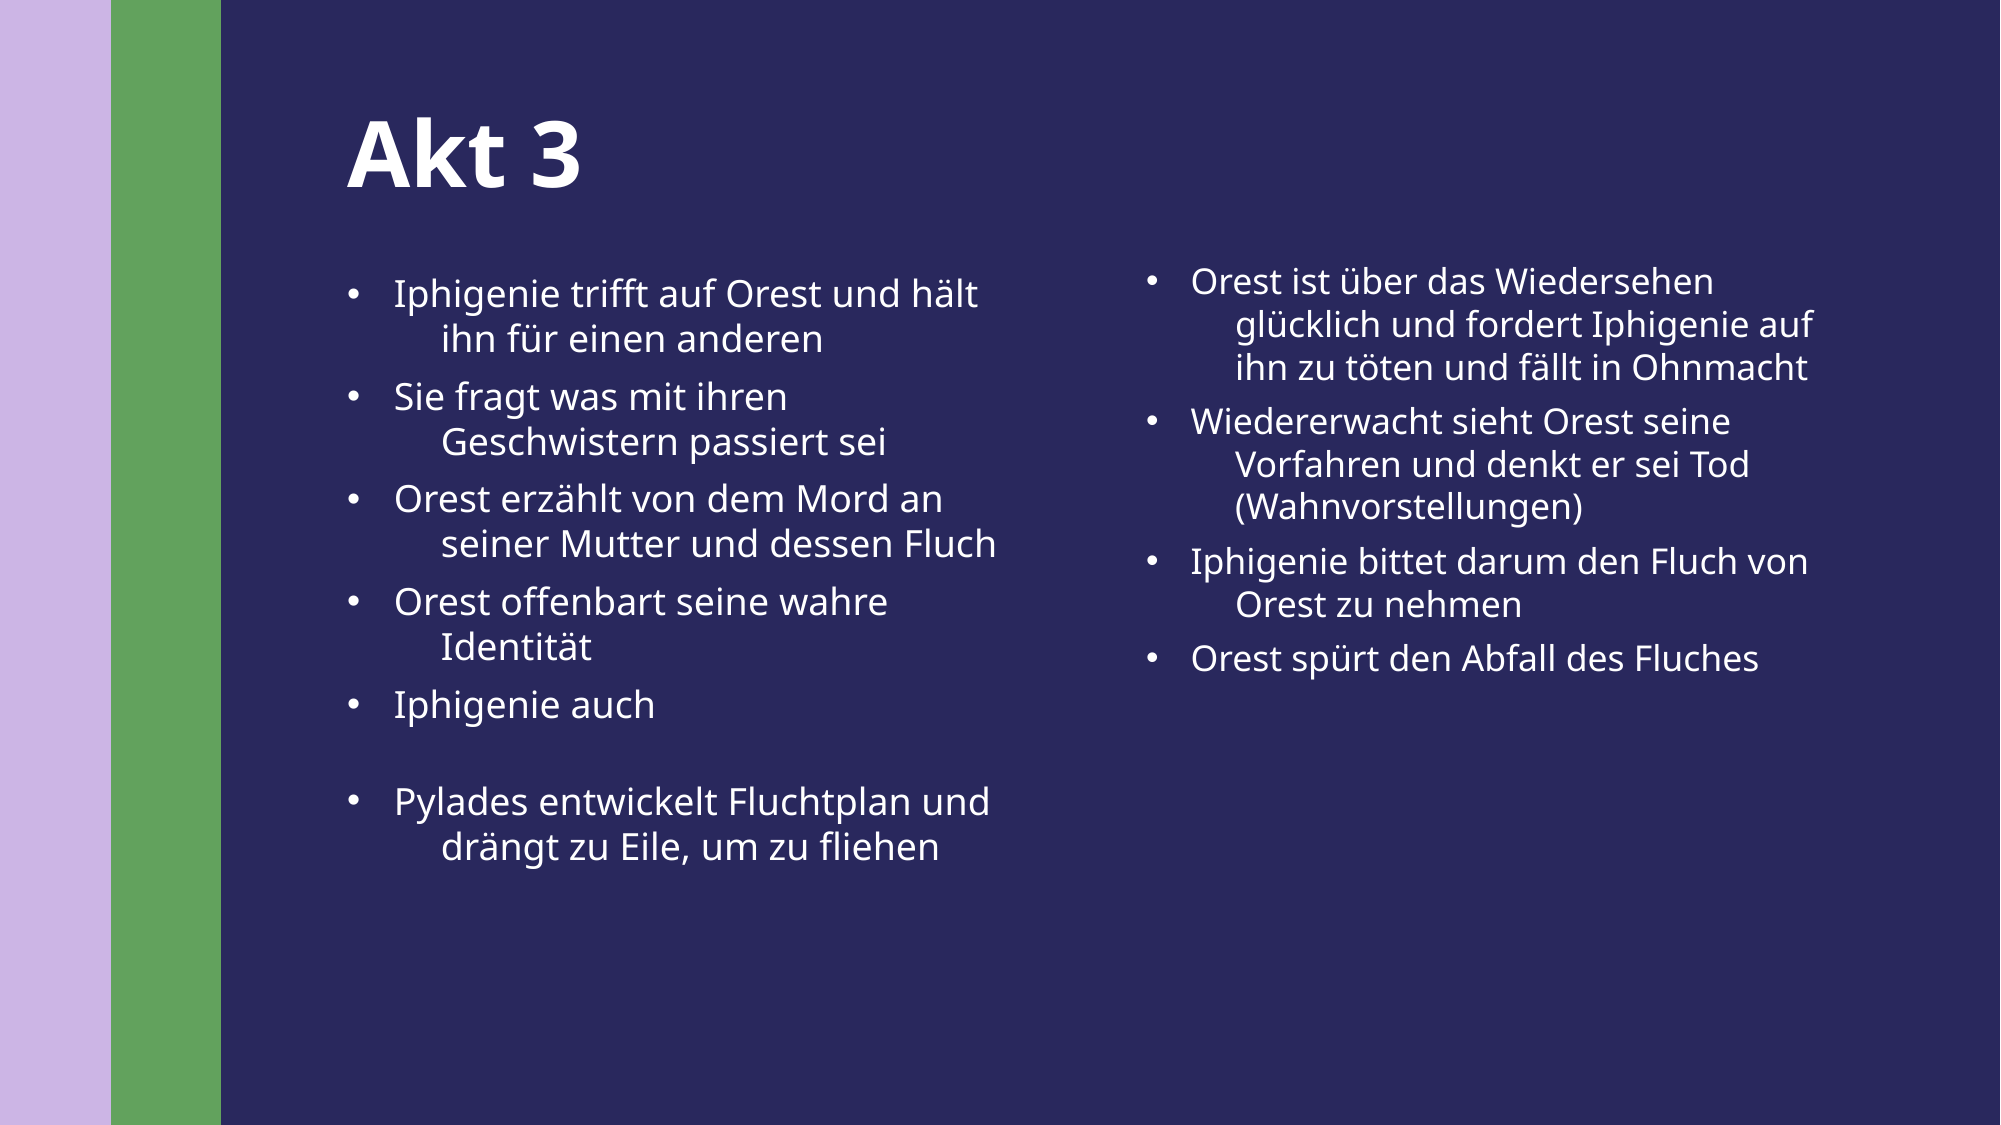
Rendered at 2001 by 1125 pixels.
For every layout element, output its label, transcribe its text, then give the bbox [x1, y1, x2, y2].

list Orest ist über das Wiedersehen glücklich und fordert Iphigenie auf ihn zu töten und fällt in Ohnmacht Wiedererwacht sieht Orest seine Vorfahren und denkt er sei Tod (Wahnvorstellungen) Iphigenie bittet darum den Fluch von Orest zu nehmen Orest spürt den Abfall des Fluches [1131, 251, 1843, 713]
list Iphigenie trifft auf Orest und hält ihn für einen anderen Sie fragt was mit ihren Geschwistern passiert sei Orest erzählt von dem Mord an seiner Mutter und dessen Fluch Orest offenbart seine wahre Identität Iphigenie auch [332, 262, 1044, 761]
list Pylades entwickelt Fluchtplan und drängt zu Eile, um zu fliehen [332, 770, 1044, 955]
title Akt 3 [332, 89, 1863, 216]
